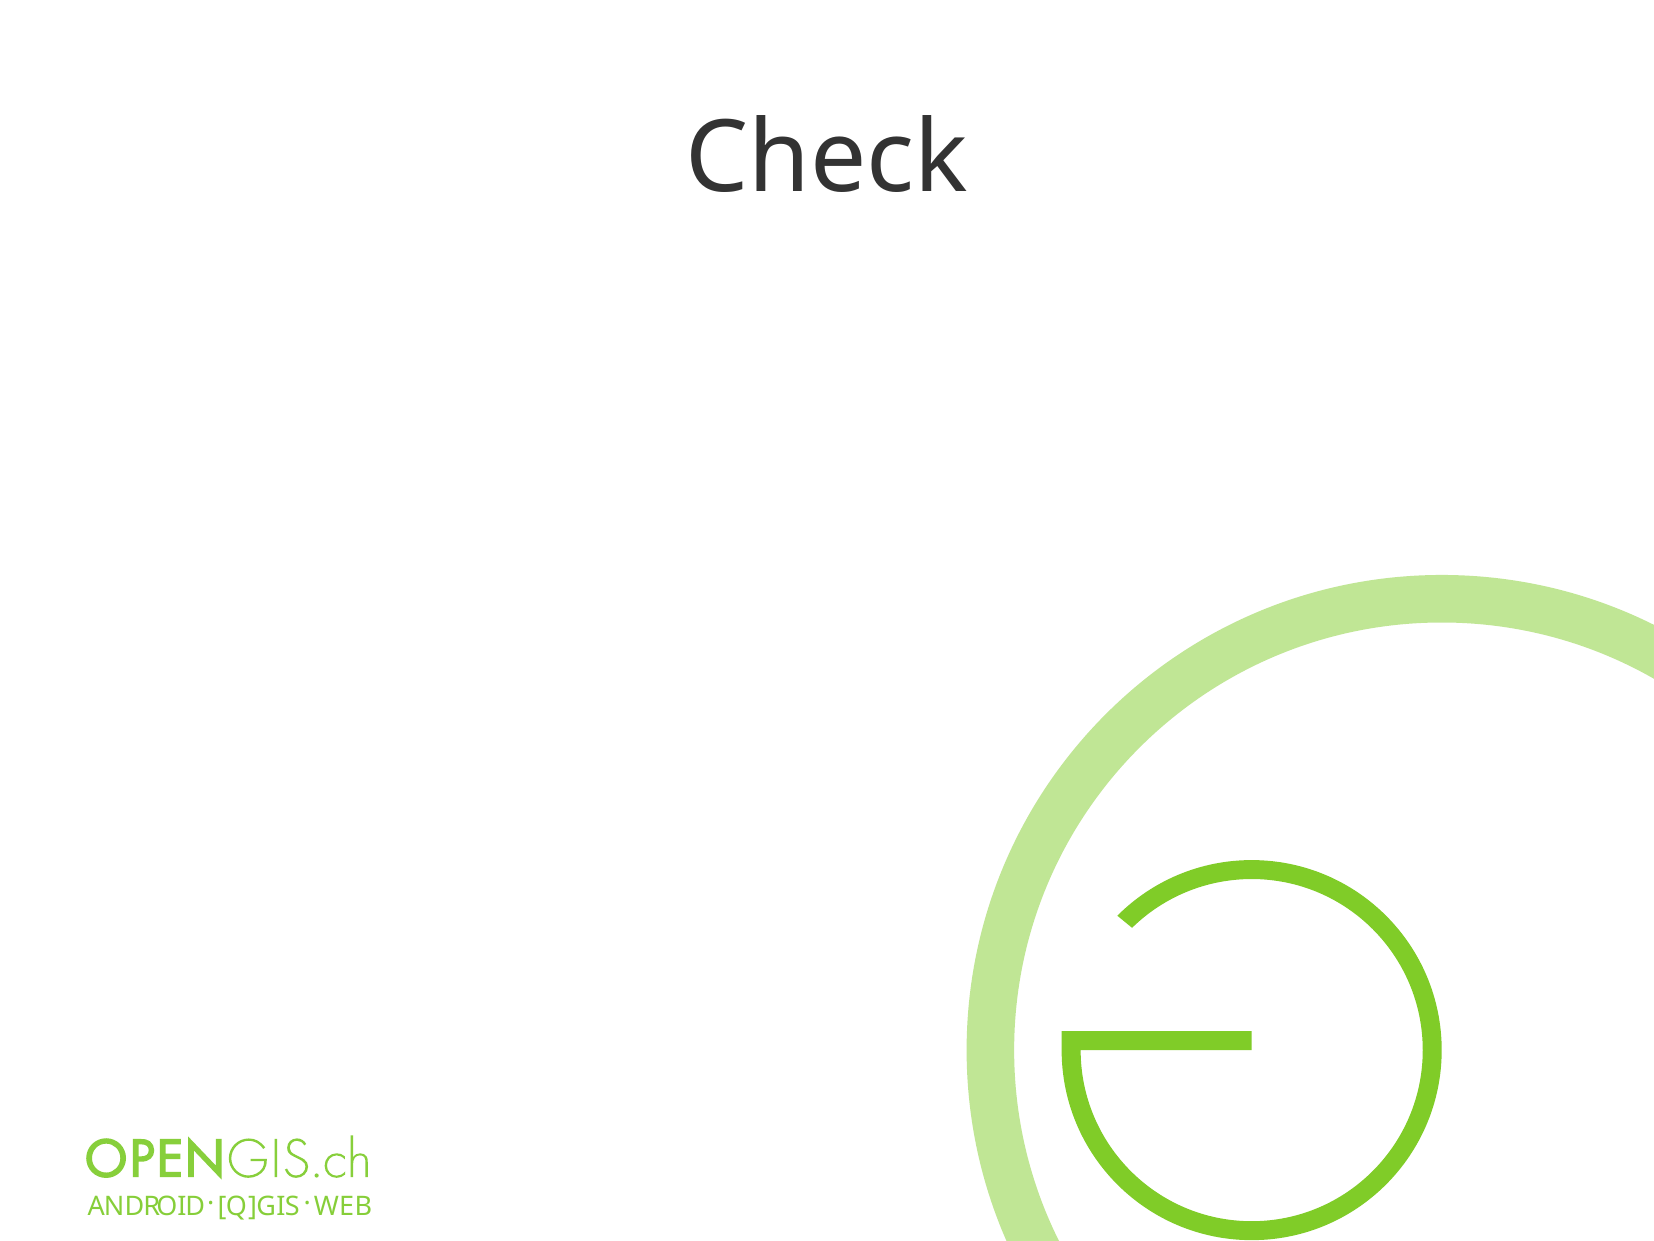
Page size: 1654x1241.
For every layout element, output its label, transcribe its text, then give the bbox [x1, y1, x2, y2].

title Check [82, 49, 1571, 257]
